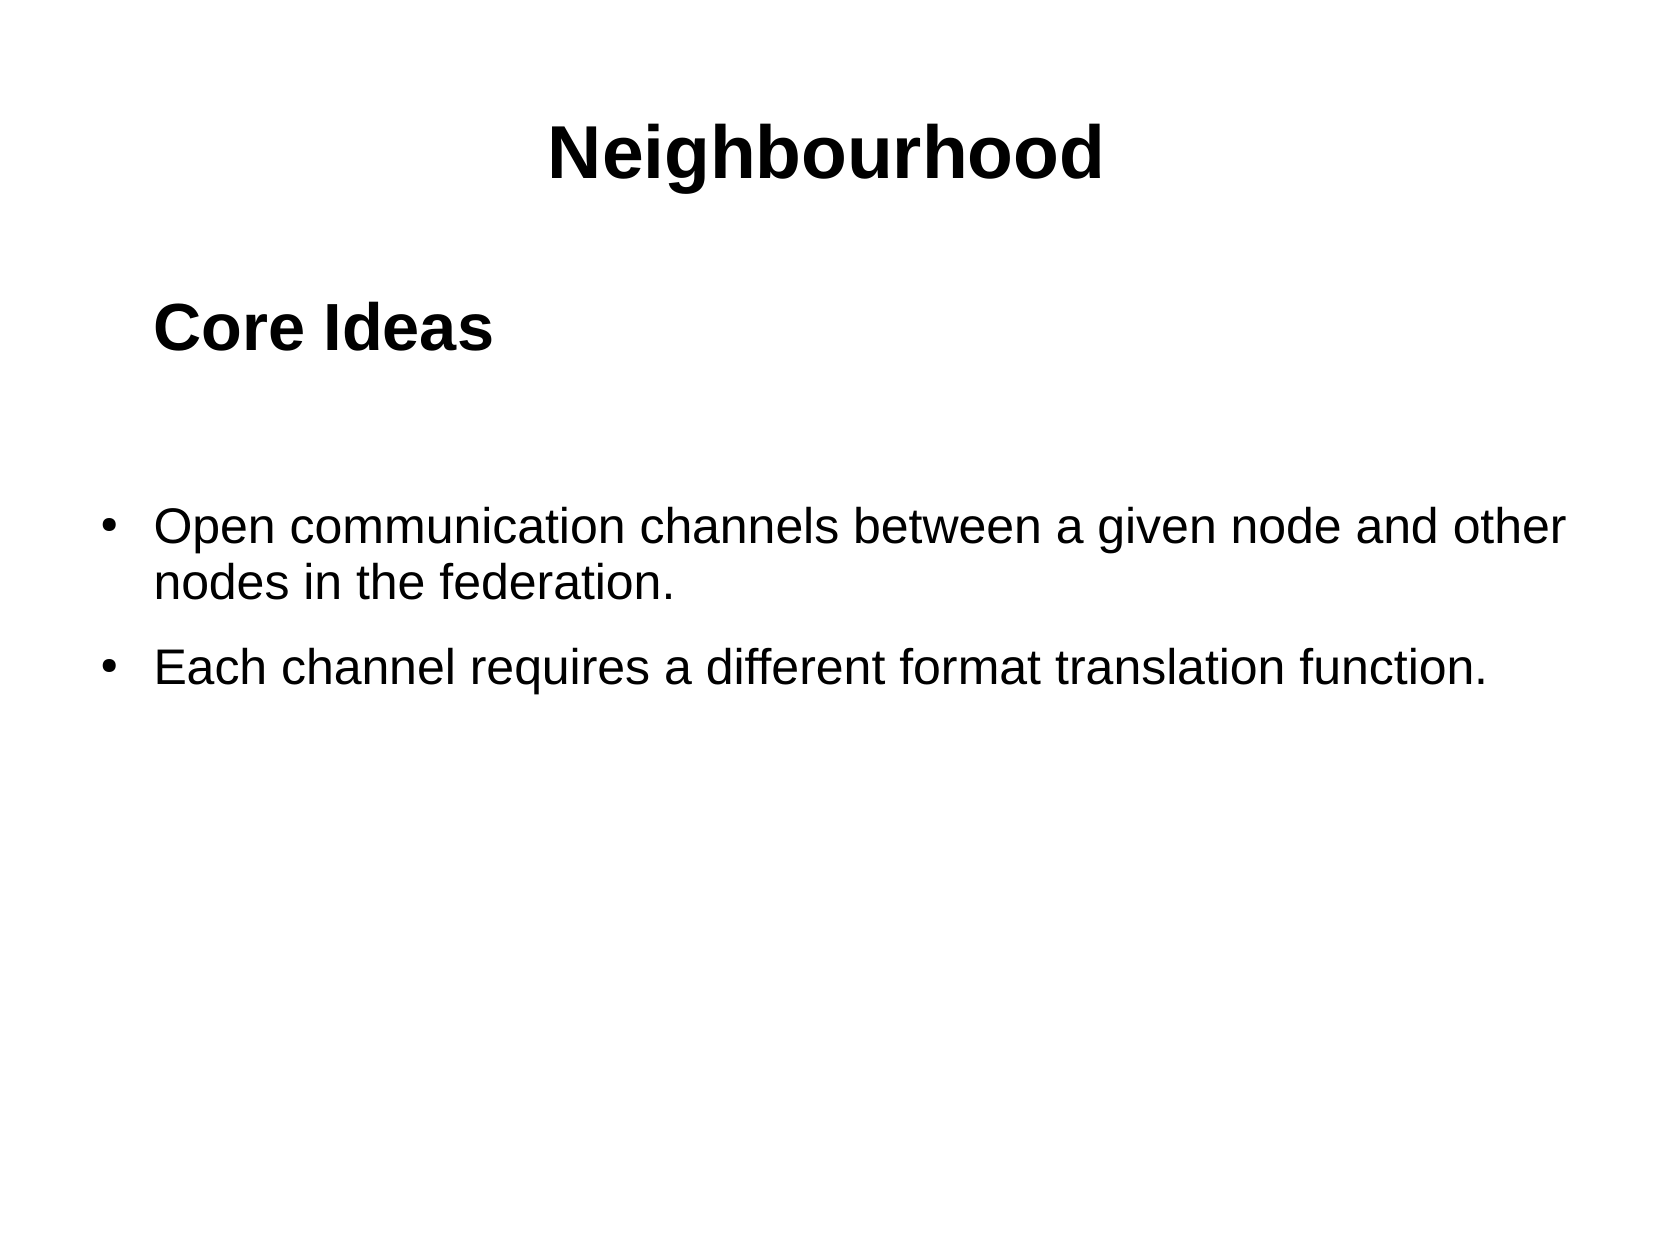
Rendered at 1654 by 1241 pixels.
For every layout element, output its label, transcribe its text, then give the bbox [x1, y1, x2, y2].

title Neighbourhood [82, 49, 1571, 257]
list Core Ideas Open communication channels between a given node and other nodes in the federation. Each channel requires a different format translation function. [82, 290, 1571, 1109]
